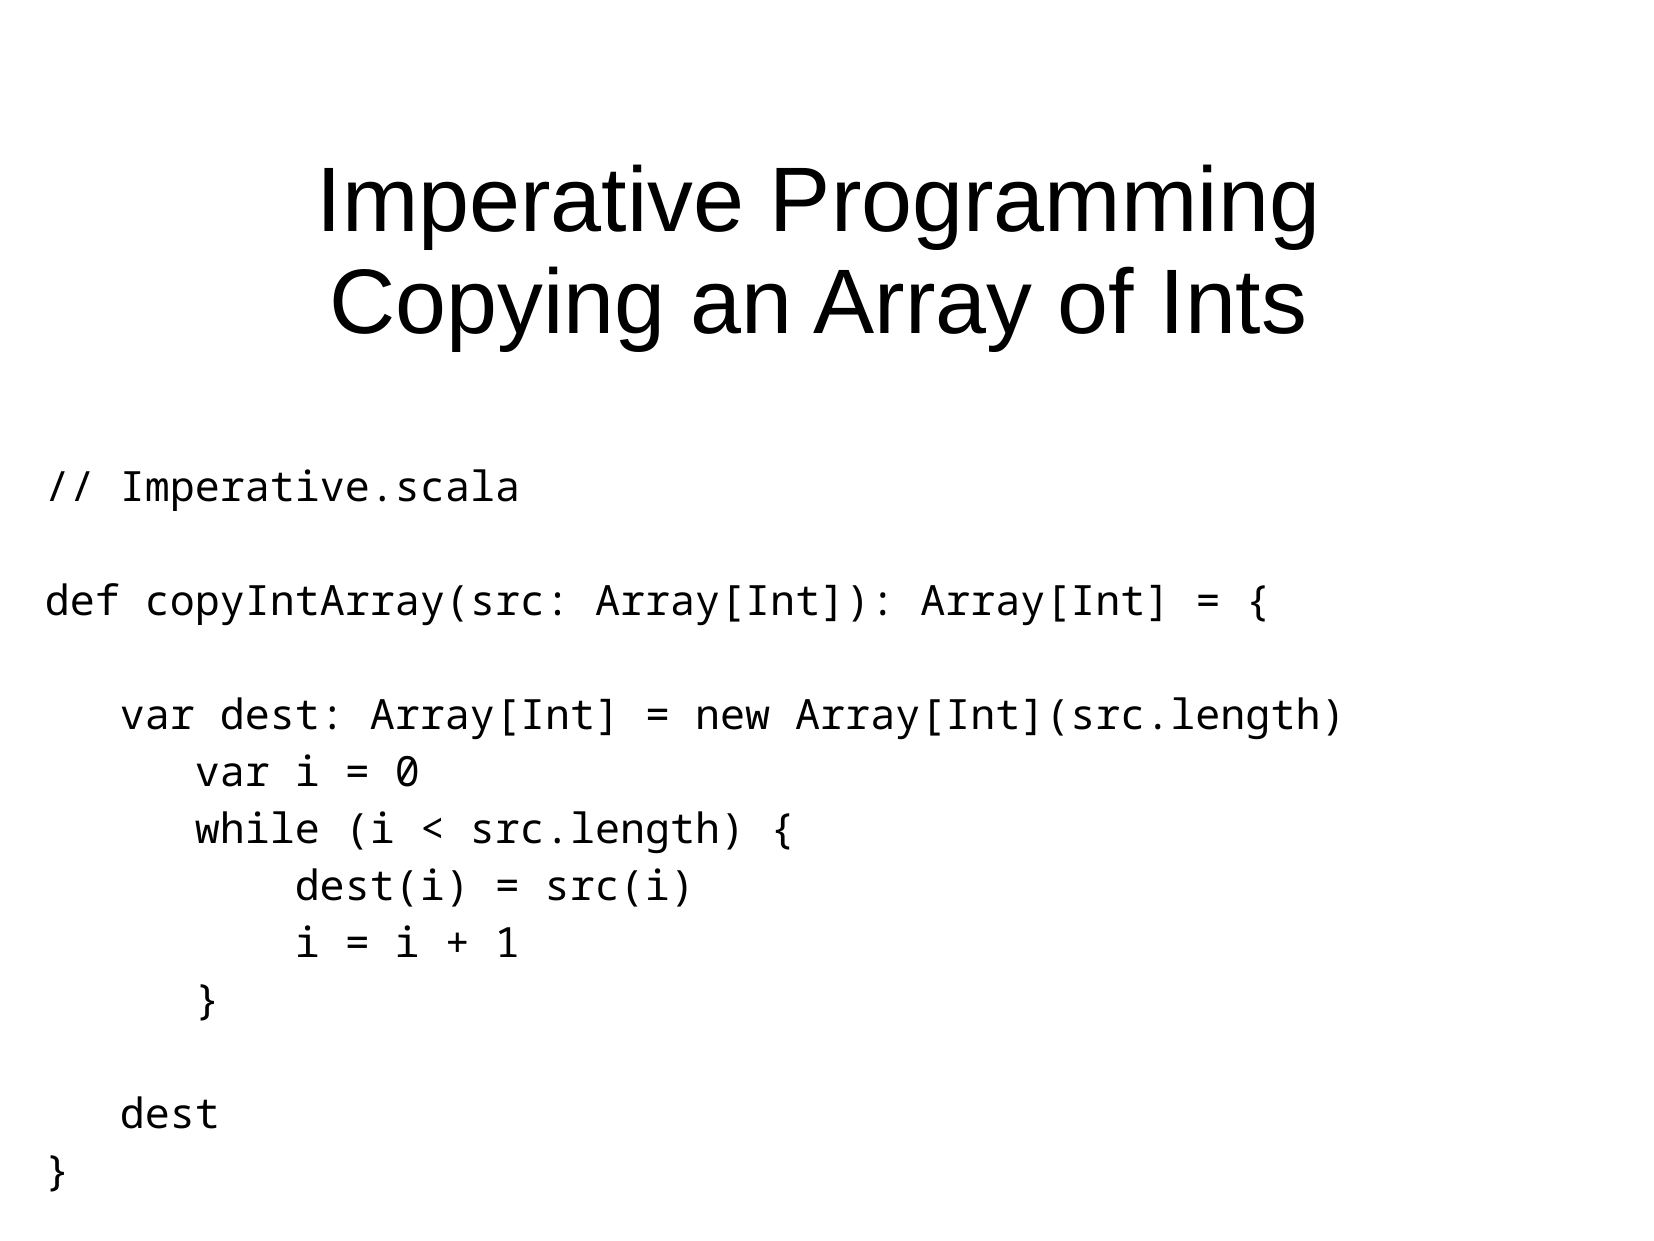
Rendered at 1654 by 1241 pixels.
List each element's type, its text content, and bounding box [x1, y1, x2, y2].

text_box // Imperative.scala def copyIntArray(src: Array[Int]): Array[Int] = { var dest: Array[Int] = new Array[Int](src.length) var i = 0 while (i < src.length) { dest(i) = src(i) i = i + 1 } dest } [30, 449, 1636, 1144]
title Imperative Programming Copying an Array of Ints [75, 146, 1564, 355]
